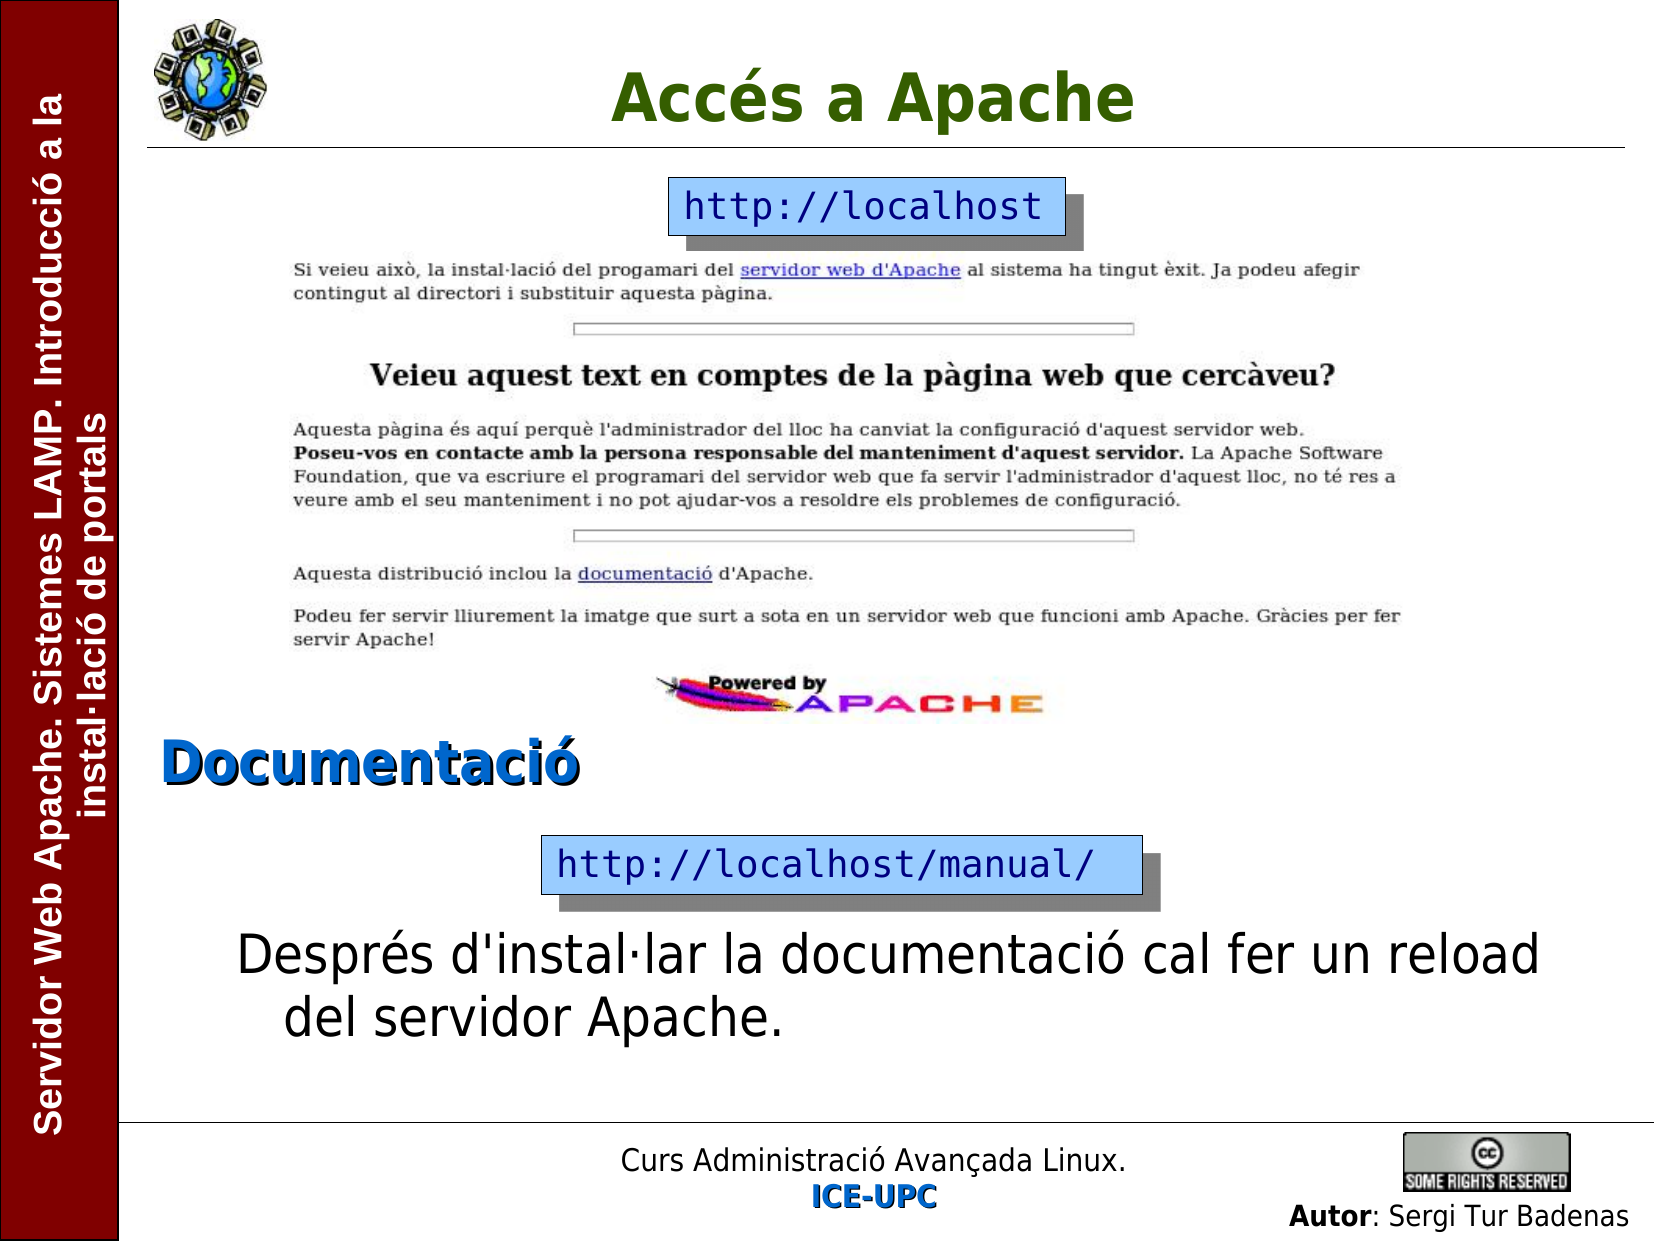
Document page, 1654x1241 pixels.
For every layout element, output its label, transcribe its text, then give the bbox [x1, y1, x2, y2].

list Documentació Després d'instal·lar la documentació cal fer un reload del servidor Apache. [141, 242, 1630, 1078]
picture [1403, 1132, 1571, 1192]
text_box http://localhost [668, 177, 1066, 236]
title Accés a Apache [129, 56, 1619, 141]
picture [154, 19, 268, 56]
picture [289, 251, 1410, 724]
text_box http://localhost/manual/ [541, 835, 1143, 895]
